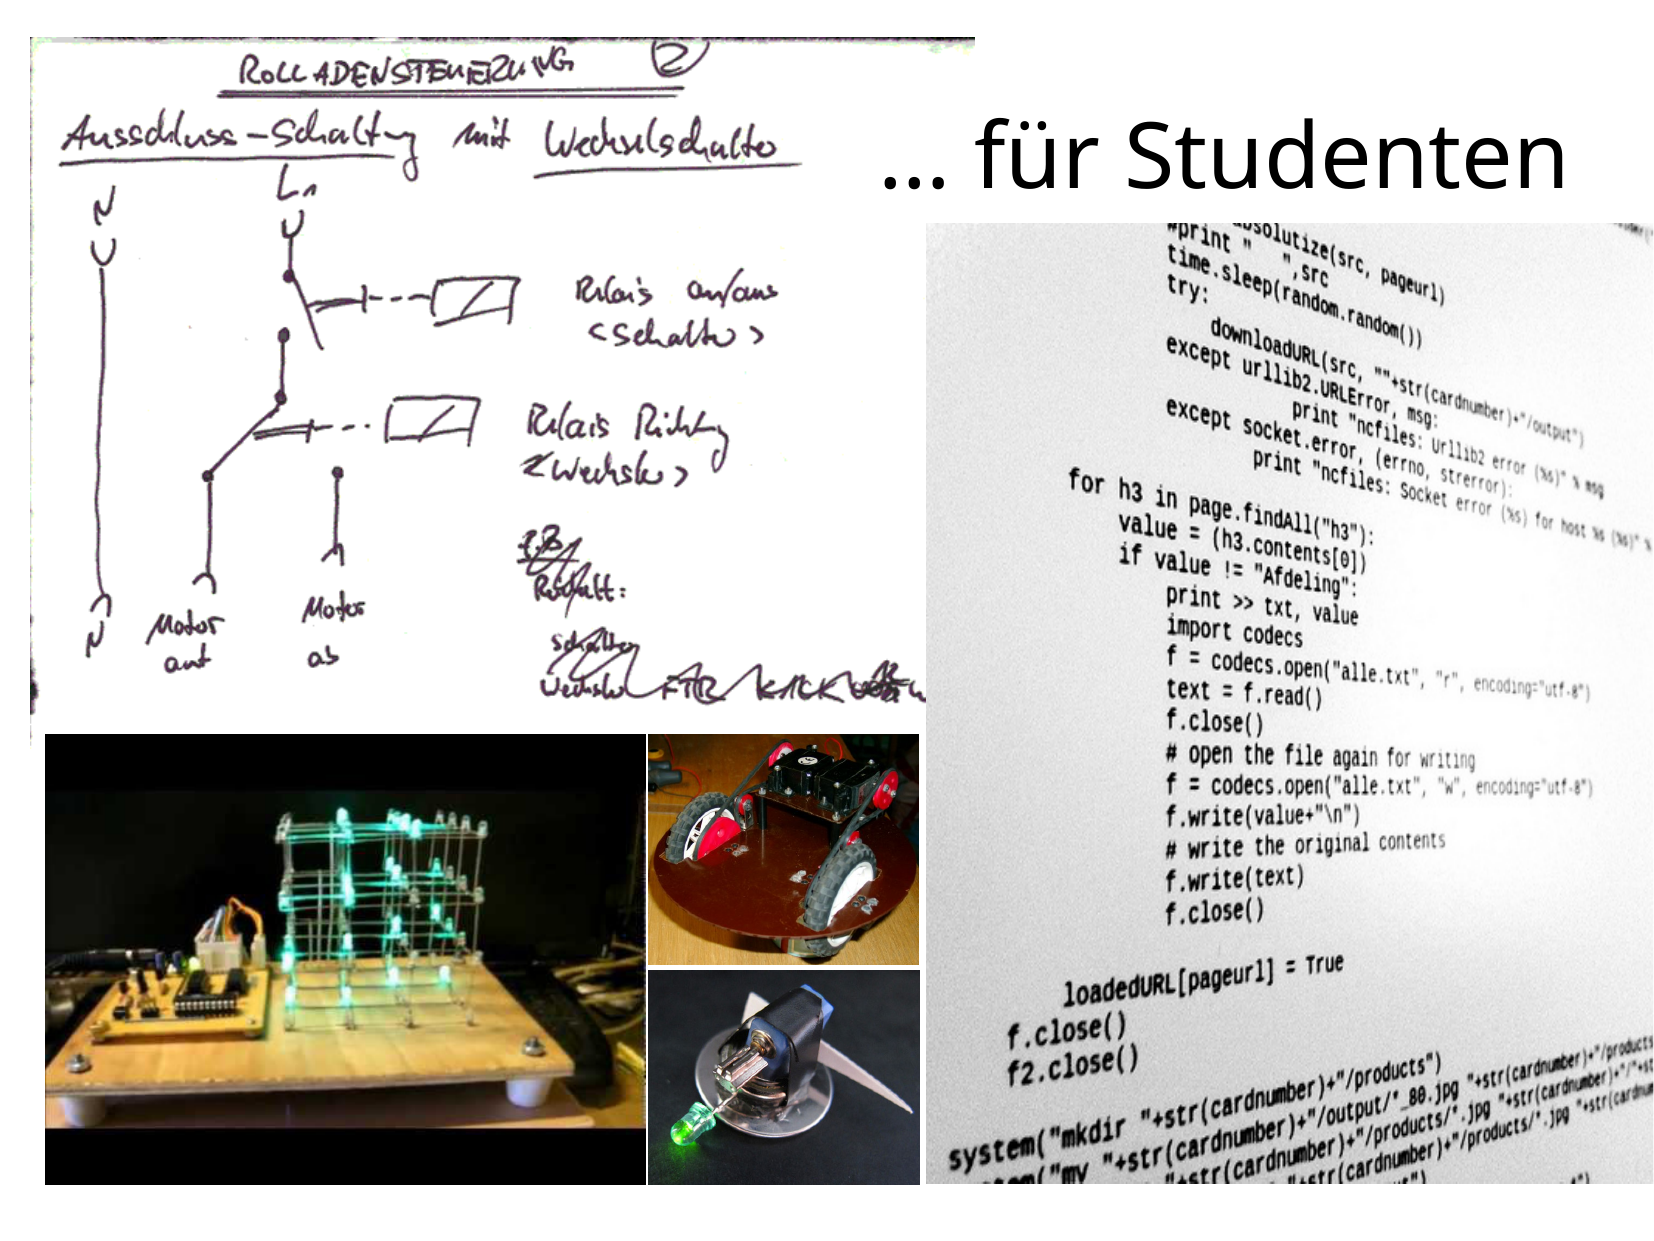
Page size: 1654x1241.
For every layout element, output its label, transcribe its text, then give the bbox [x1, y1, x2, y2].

picture [30, 37, 1654, 1186]
title … für Studenten [82, 49, 1571, 257]
picture [648, 970, 920, 1186]
